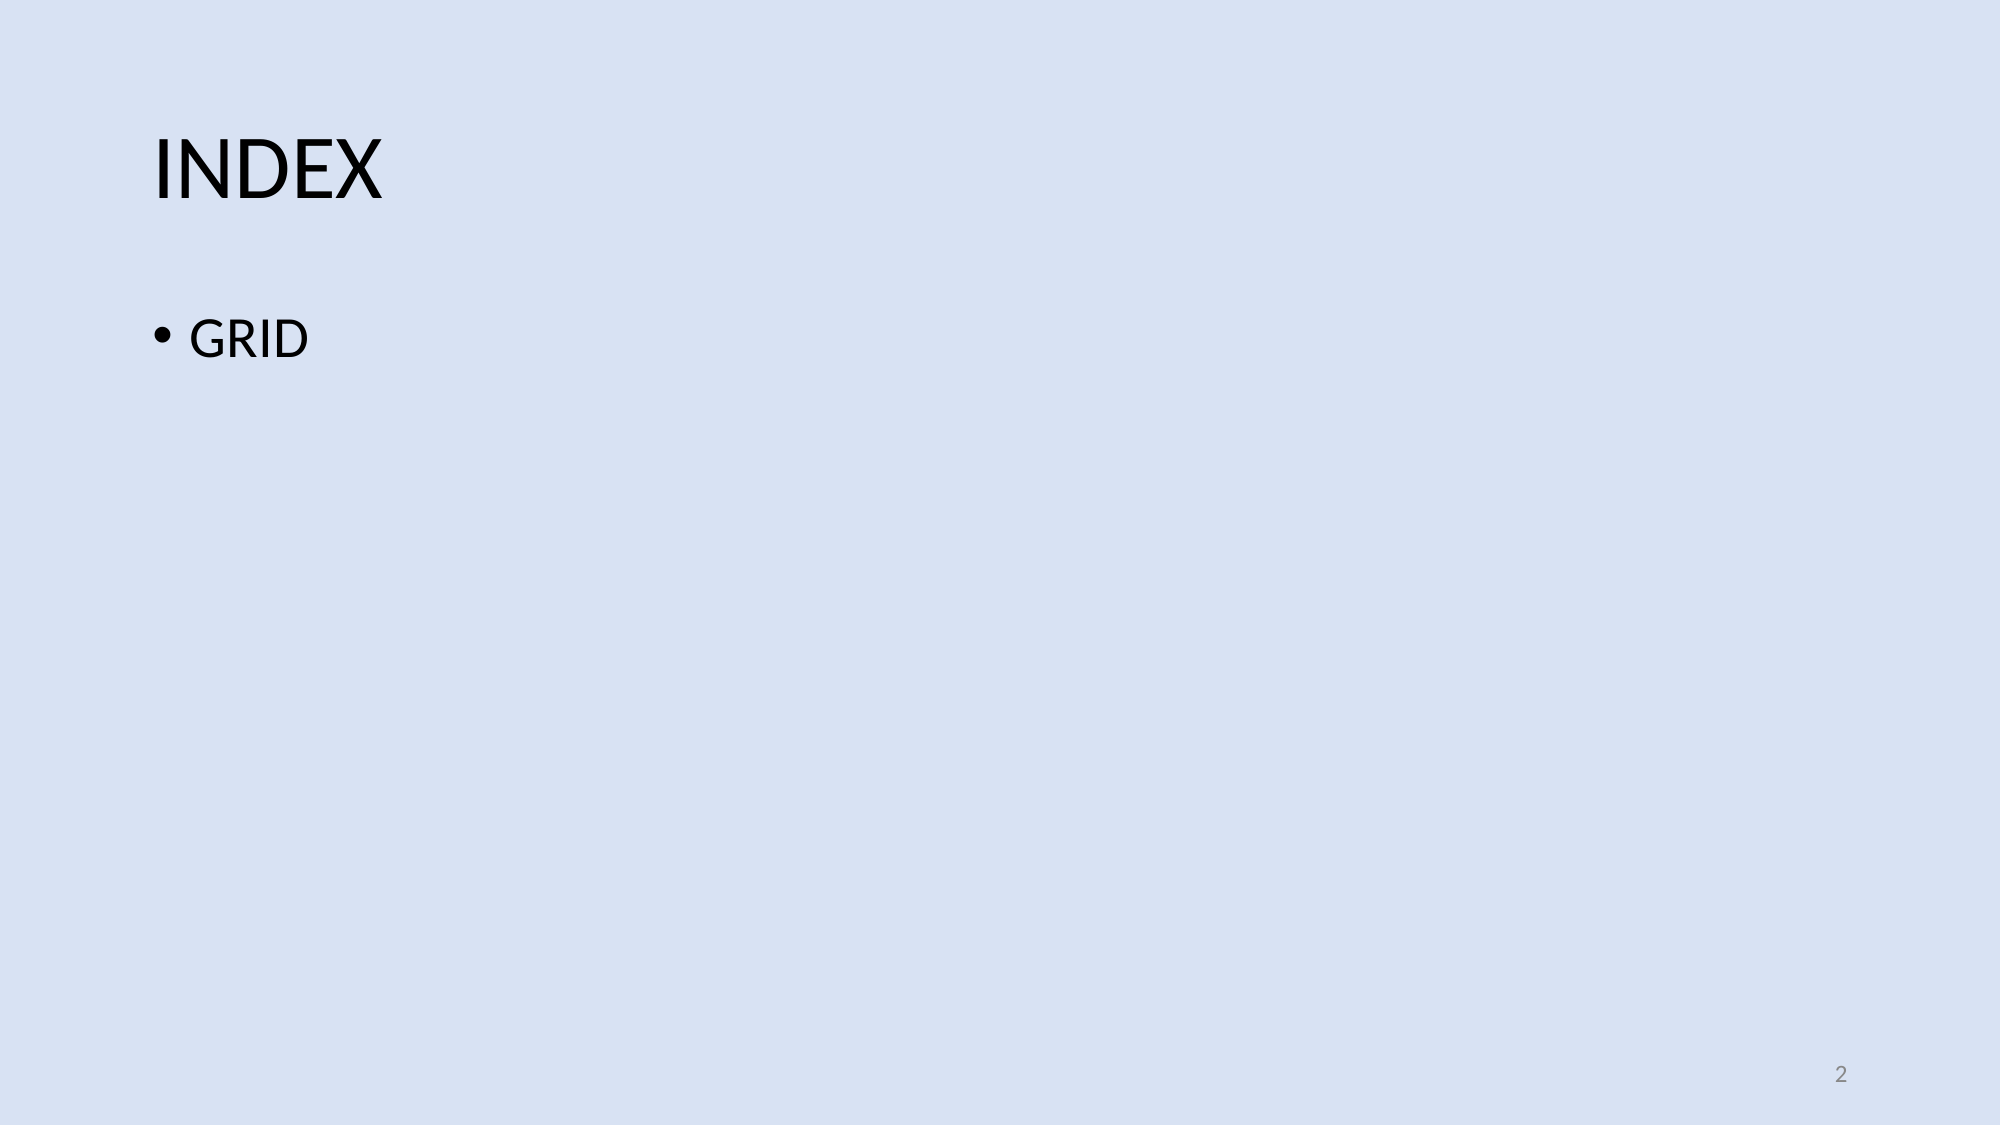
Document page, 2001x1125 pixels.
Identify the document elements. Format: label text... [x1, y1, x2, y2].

list GRID [137, 299, 1863, 1014]
slide_number <number> [1412, 1042, 1863, 1103]
title INDEX [137, 59, 1863, 278]
